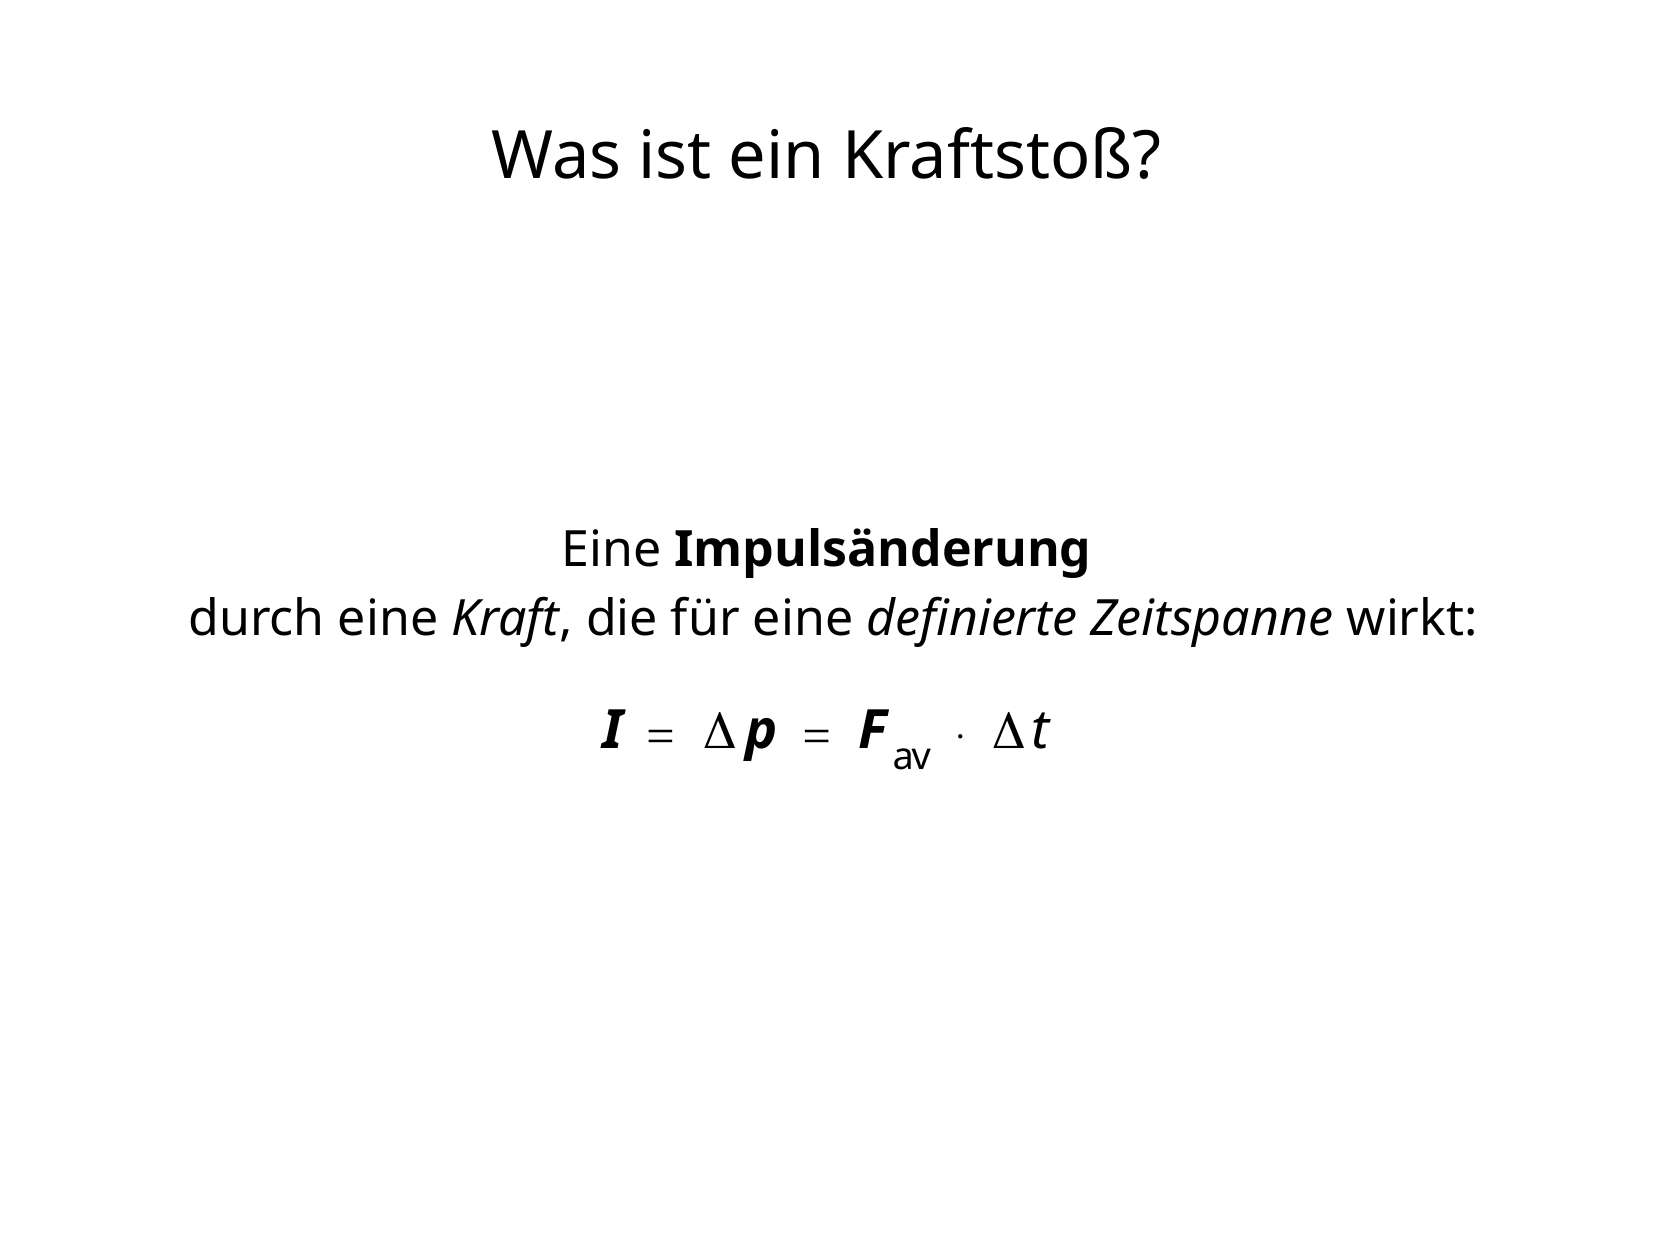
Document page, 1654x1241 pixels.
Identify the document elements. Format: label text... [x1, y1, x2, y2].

title Was ist ein Kraftstoß? [82, 49, 1571, 257]
subtitle Eine Impulsänderung durch eine Kraft, die für eine definierte Zeitspanne wirkt: [82, 290, 1571, 1010]
chart [594, 697, 1060, 780]
